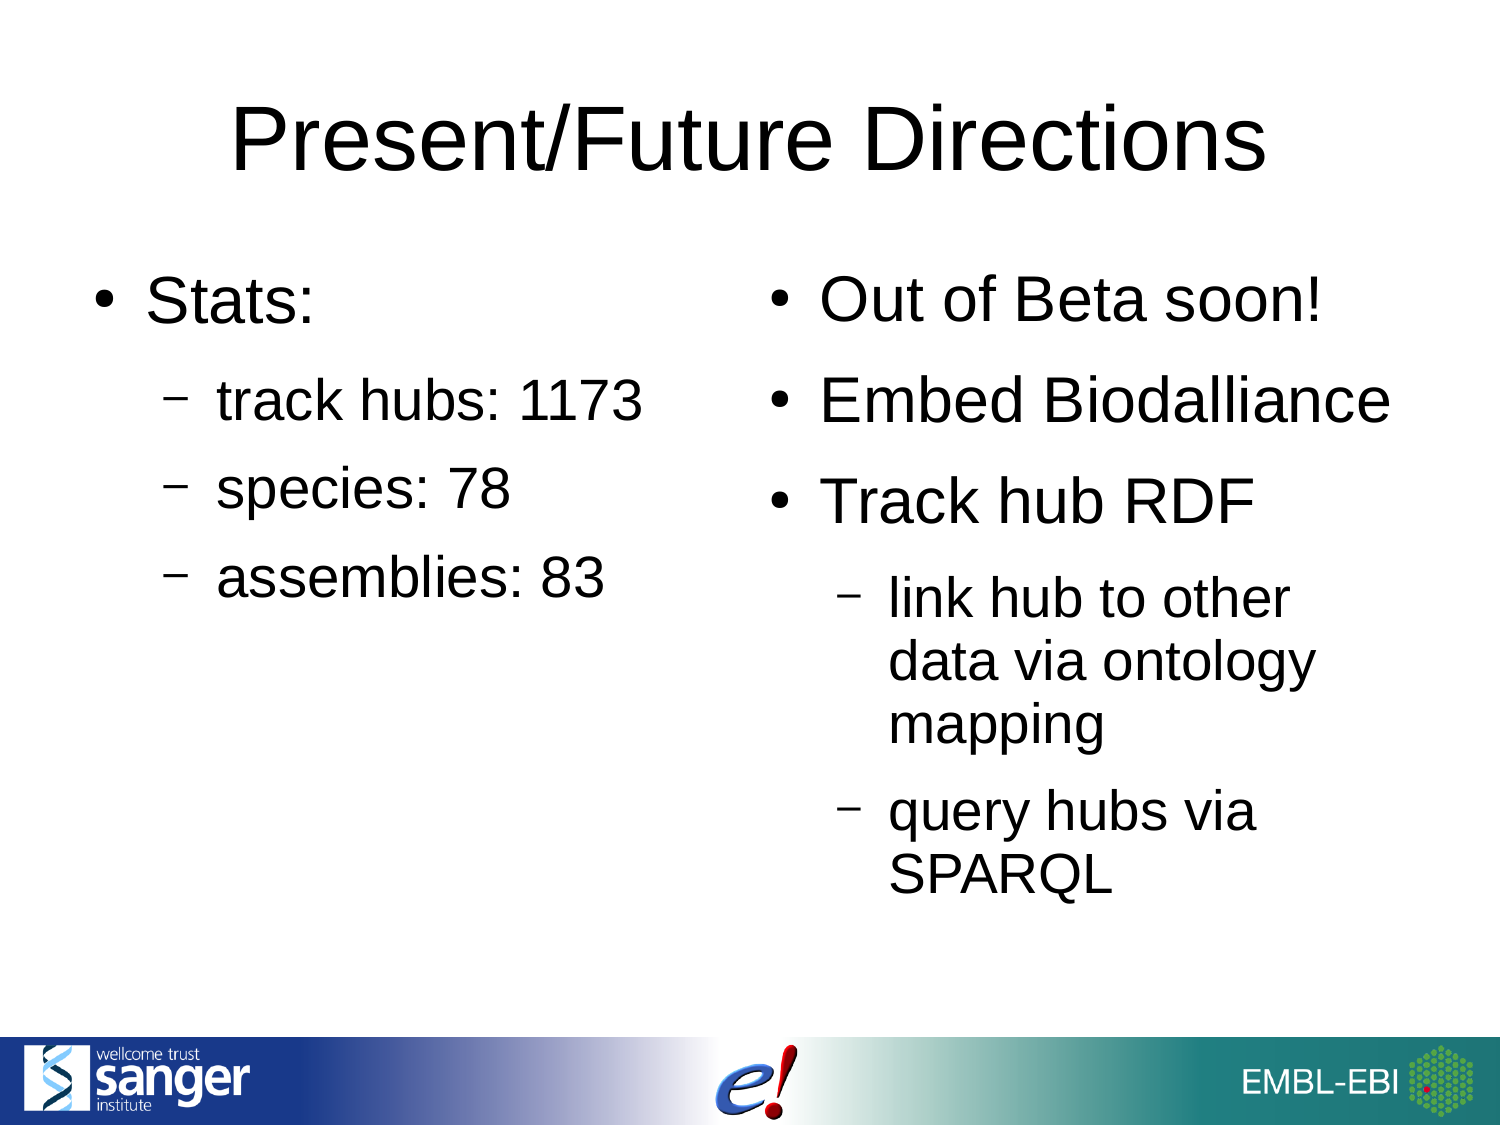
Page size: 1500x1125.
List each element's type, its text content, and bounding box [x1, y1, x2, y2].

picture [0, 1037, 1500, 1125]
list Out of Beta soon! Embed Biodalliance Track hub RDF link hub to other data via ontology mapping query hubs via SPARQL [751, 263, 1396, 916]
list Stats: track hubs: 1173 species: 78 assemblies: 83 [75, 263, 720, 916]
title Present/Future Directions [75, 44, 1425, 233]
